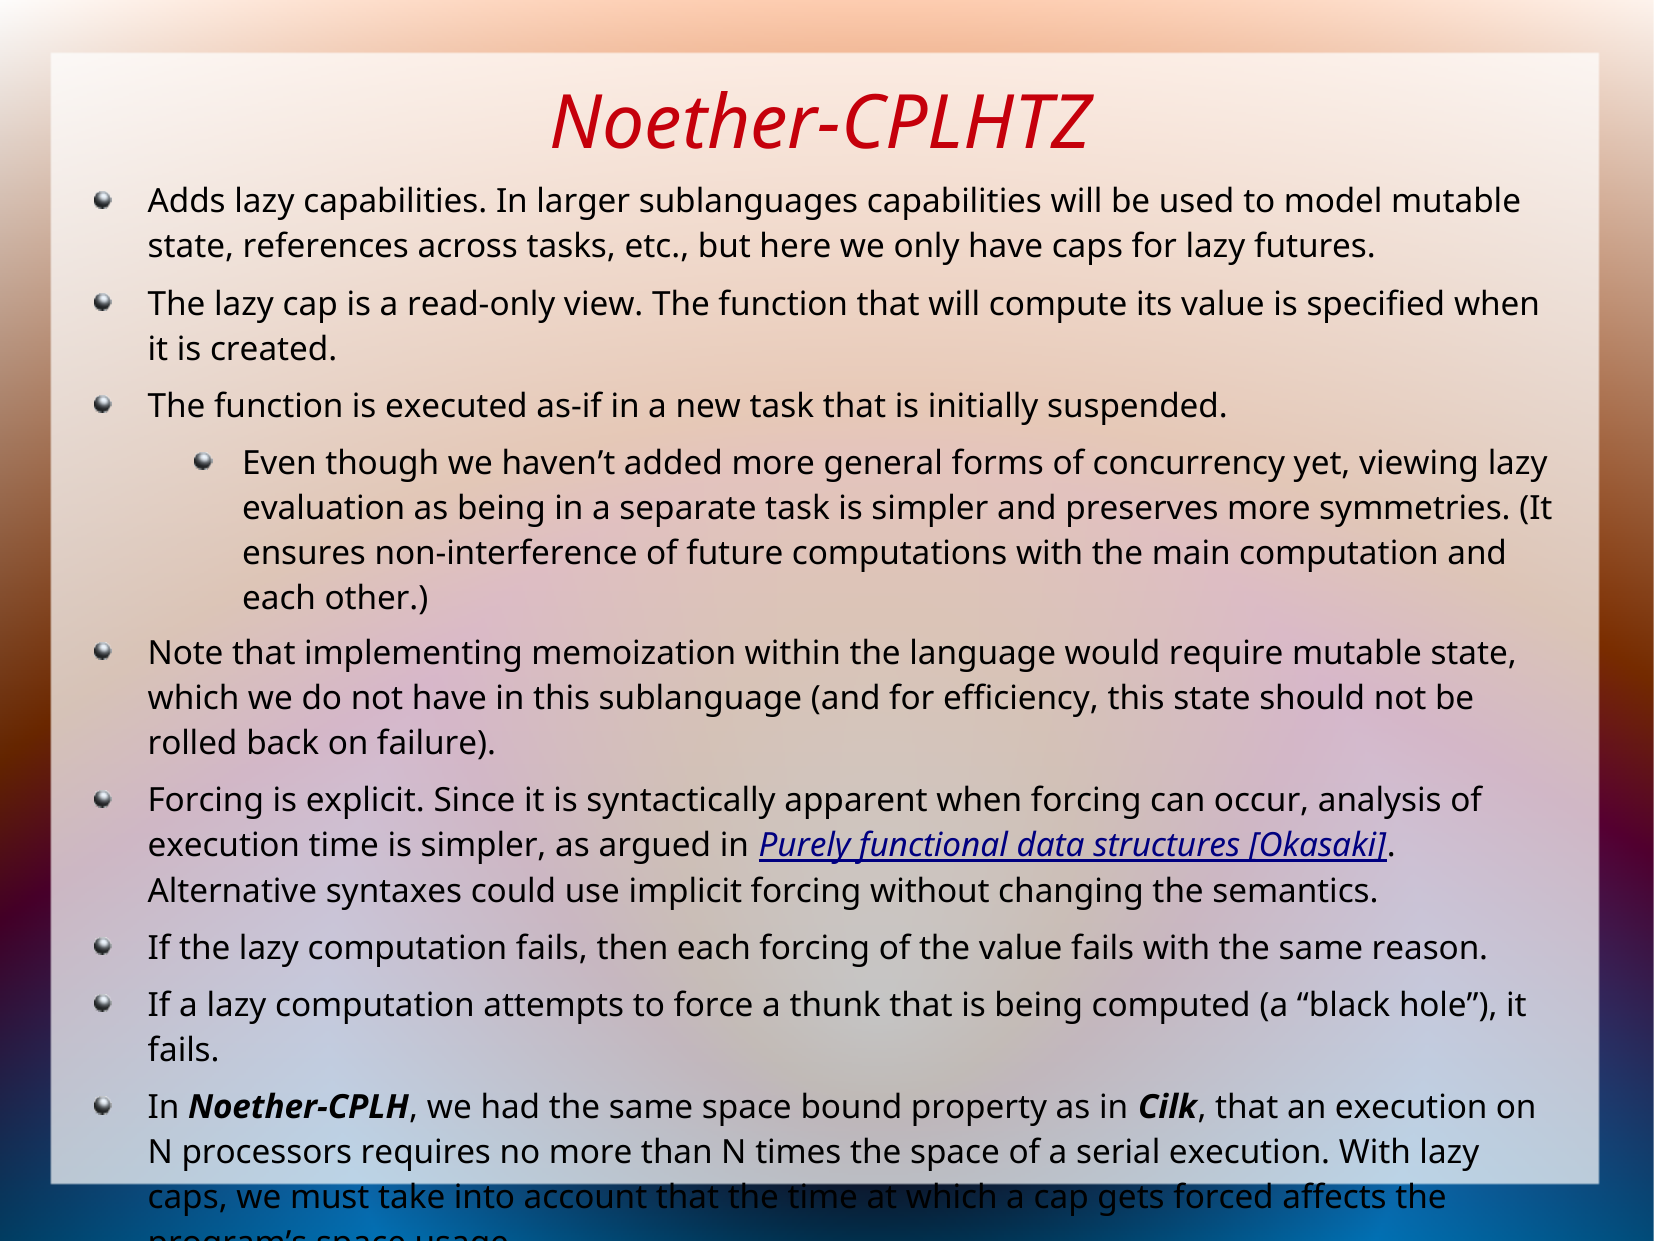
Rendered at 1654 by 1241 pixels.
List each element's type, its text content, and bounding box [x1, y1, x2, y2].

list Adds lazy capabilities. In larger sublanguages capabilities will be used to model mutable state, references across tasks, etc., but here we only have caps for lazy futures. The lazy cap is a read-only view. The function that will compute its value is specified when it is created. The function is executed as-if in a new task that is initially suspended. Even though we haven’t added more general forms of concurrency yet, viewing lazy evaluation as being in a separate task is simpler and preserves more symmetries. (It ensures non-interference of future computations with the main computation and each other.) Note that implementing memoization within the language would require mutable state, which we do not have in this sublanguage (and for efficiency, this state should not be rolled back on failure). Forcing is explicit. Since it is syntactically apparent when forcing can occur, analysis of execution time is simpler, as argued in Purely functional data structures [Okasaki]. Alternative syntaxes could use implicit forcing without changing the semantics. If the lazy computation fails, then each forcing of the value fails with the same reason. If a lazy computation attempts to force a thunk that is being computed (a “black hole”), it fails. In Noether-CPLH, we had the same space bound property as in Cilk, that an execution on N processors requires no more than N times the space of a serial execution. With lazy caps, we must take into account that the time at which a cap gets forced affects the program’s space usage. Lazy caps can be used to represent effectively cyclic data structures. In smaller sublanguages, all data structures were acyclic. That property helps in proving termination, which is why we dropped the termination requirement “before” adding laziness. [76, 177, 1565, 1127]
picture [0, 0, 1654, 1241]
title Noether-CPLHTZ [76, 22, 1565, 177]
